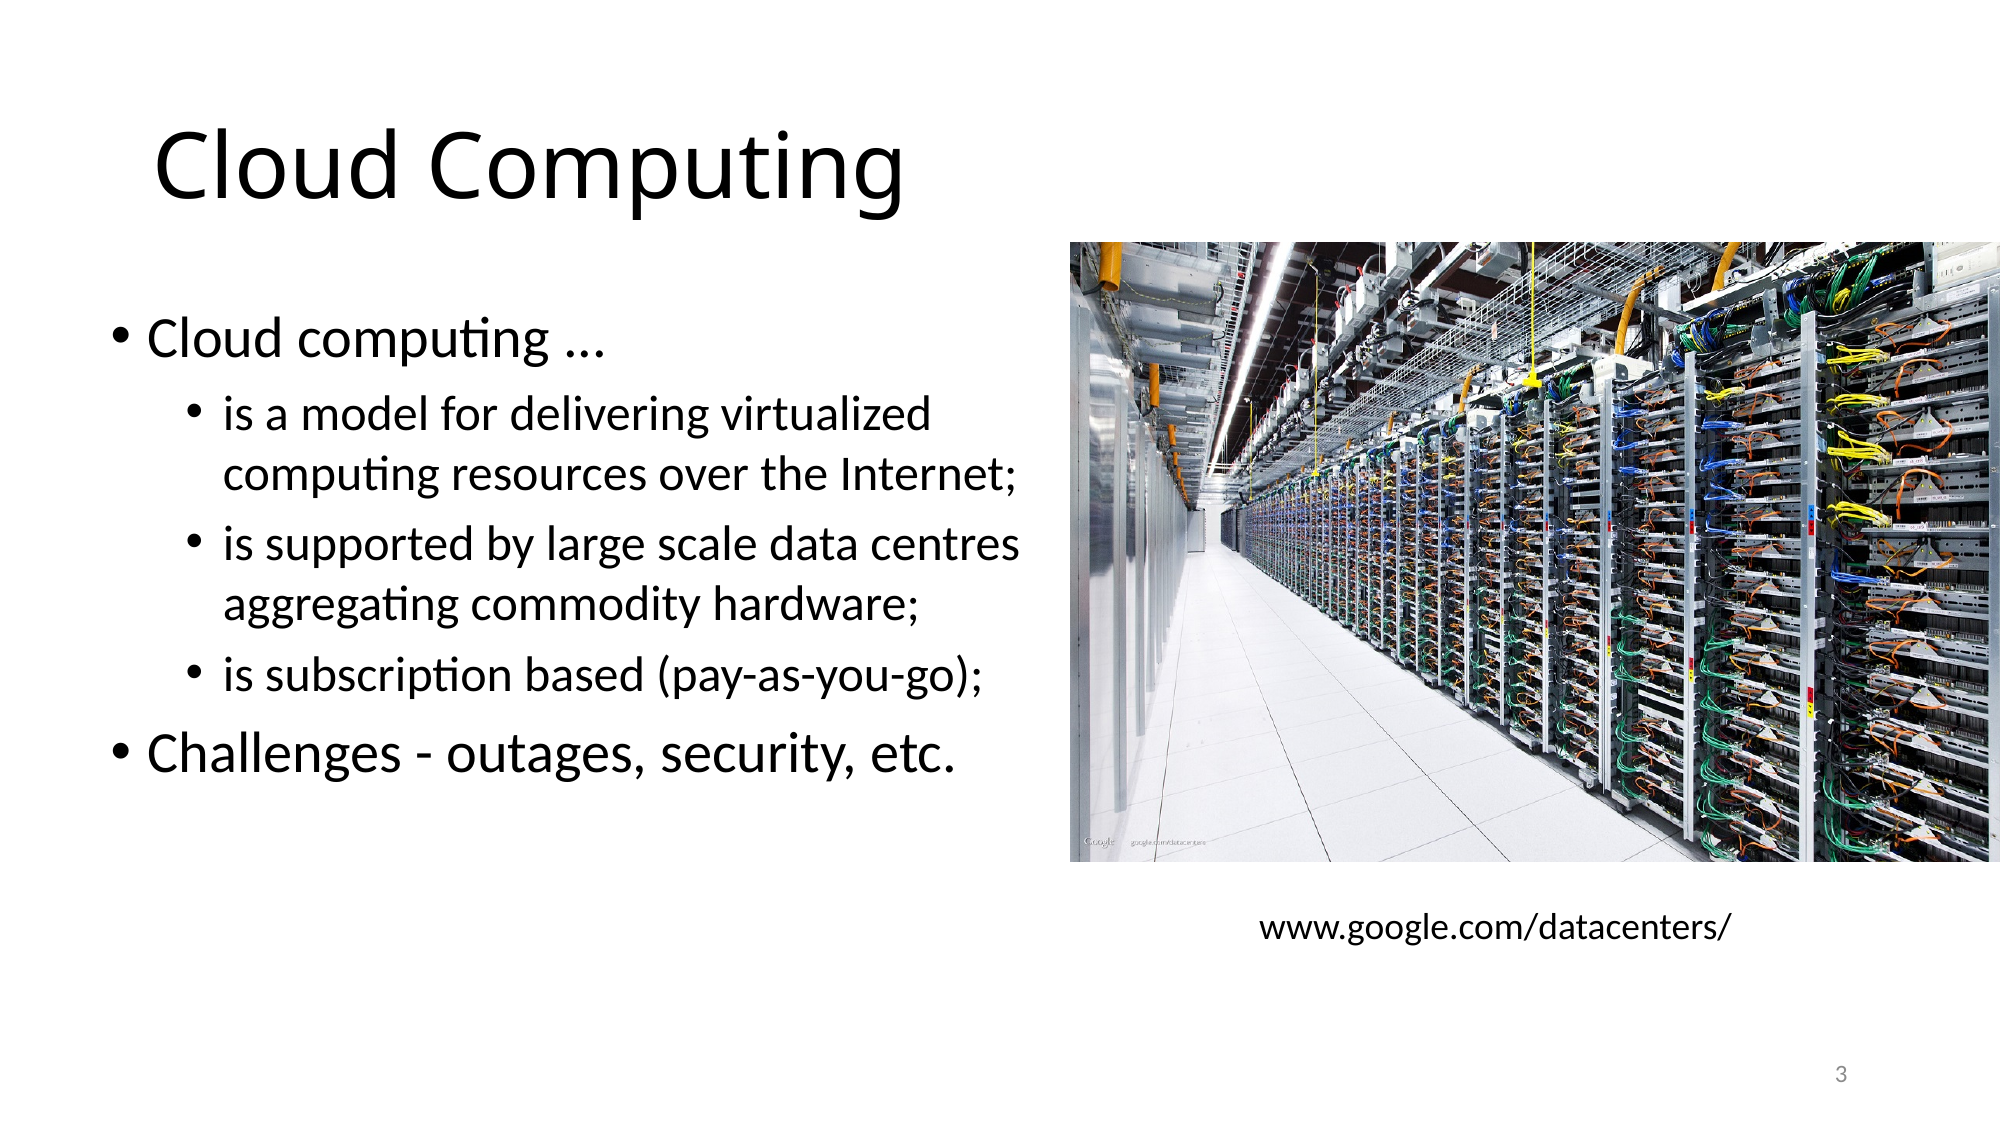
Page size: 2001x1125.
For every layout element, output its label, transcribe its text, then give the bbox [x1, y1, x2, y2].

text_box www.google.com/datacenters/ [1244, 894, 1748, 955]
title Cloud Computing [137, 59, 1863, 278]
list Cloud computing ... is a model for delivering virtualized computing resources over the Internet; is supported by large scale data centres aggregating commodity hardware; is subscription based (pay-as-you-go); Challenges - outages, security, etc. [95, 299, 1158, 1014]
picture [1070, 242, 2000, 862]
slide_number <number> [1412, 1042, 1863, 1103]
